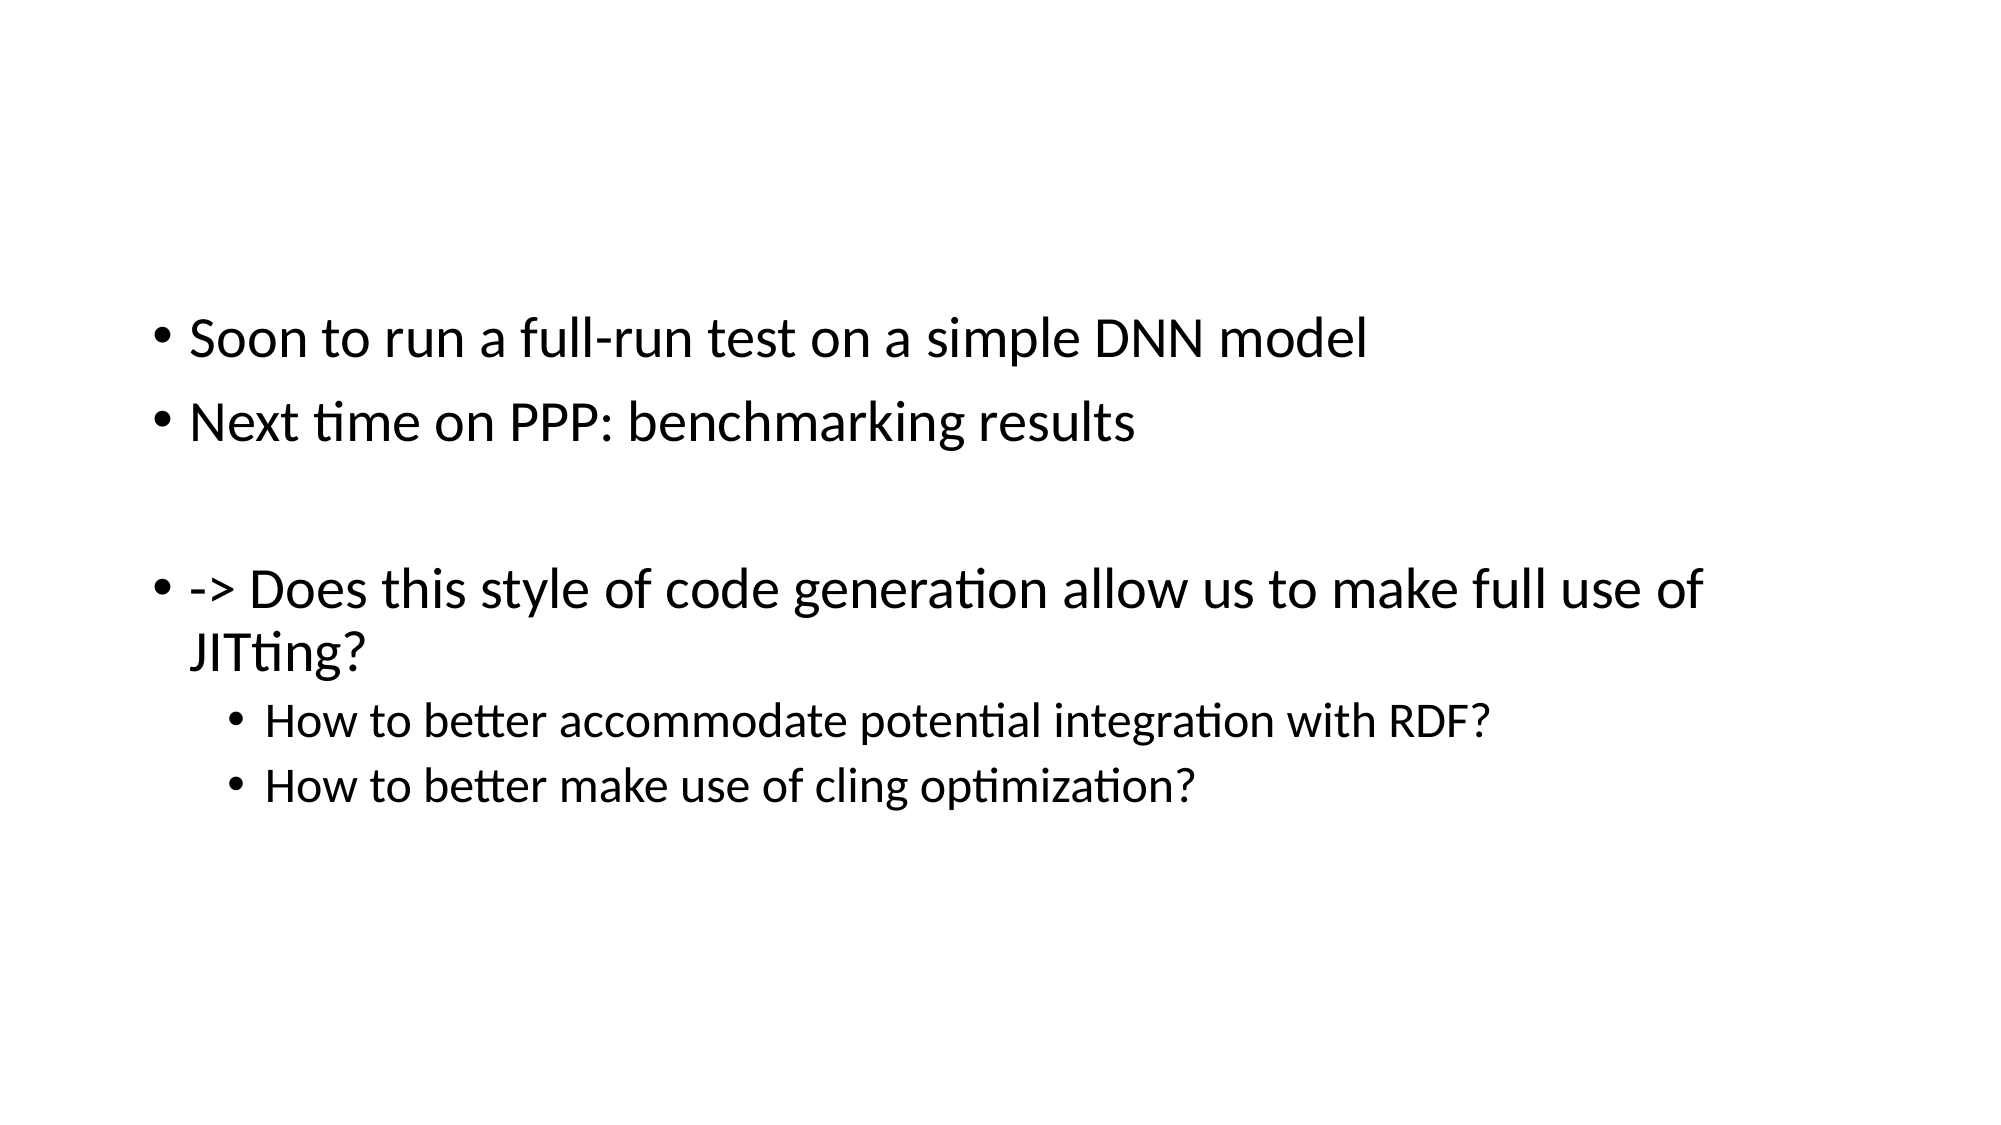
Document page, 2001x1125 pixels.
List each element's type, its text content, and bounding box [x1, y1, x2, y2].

list Soon to run a full-run test on a simple DNN model Next time on PPP: benchmarking results -> Does this style of code generation allow us to make full use of JITting? How to better accommodate potential integration with RDF? How to better make use of cling optimization? [137, 299, 1863, 1014]
